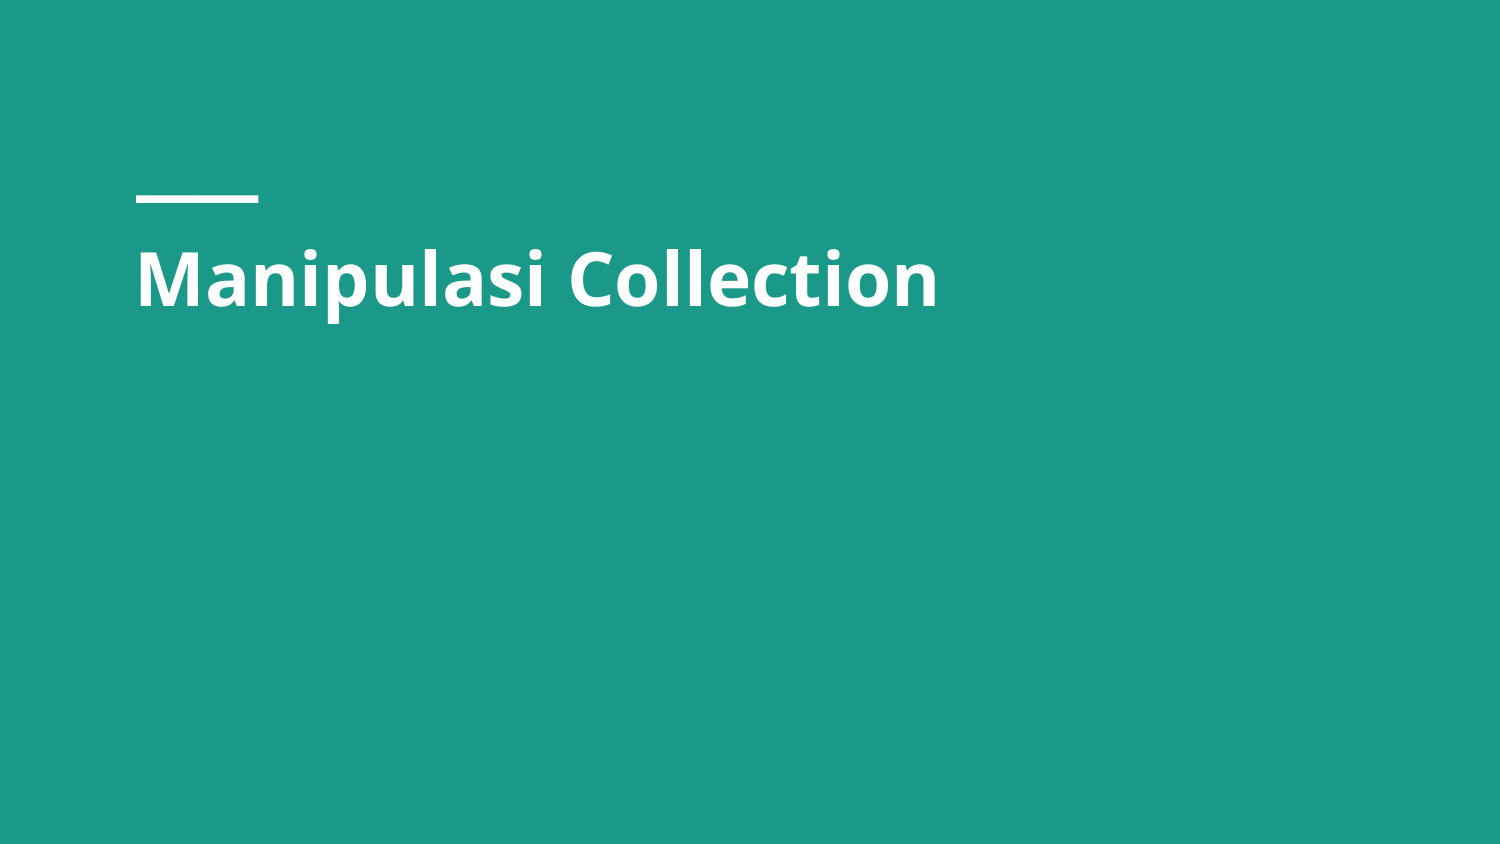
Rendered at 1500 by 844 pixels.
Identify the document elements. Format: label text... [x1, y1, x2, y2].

title Manipulasi Collection [119, 216, 1381, 466]
